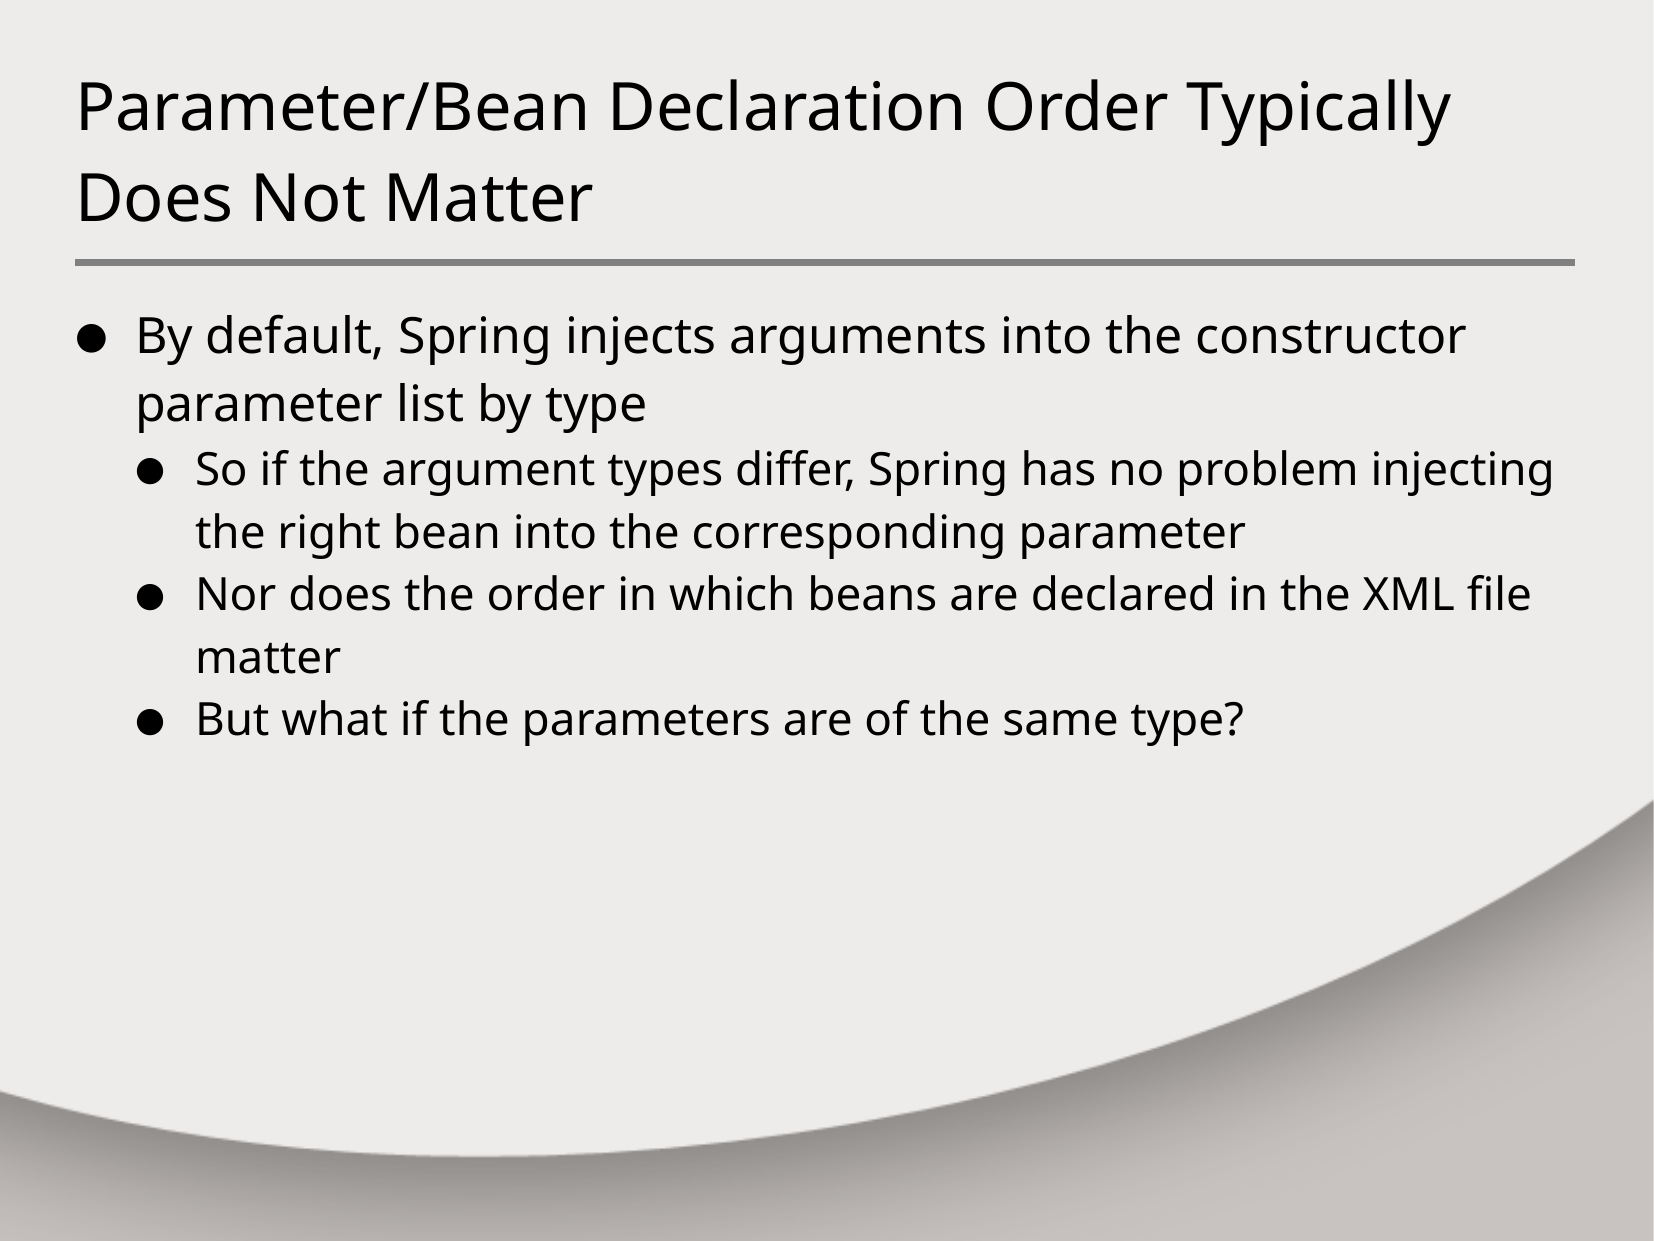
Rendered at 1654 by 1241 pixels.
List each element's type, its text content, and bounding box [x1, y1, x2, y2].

list By default, Spring injects arguments into the constructor parameter list by type So if the argument types differ, Spring has no problem injecting the right bean into the corresponding parameter Nor does the order in which beans are declared in the XML file matter But what if the parameters are of the same type? [75, 300, 1576, 1163]
title Parameter/Bean Declaration Order Typically Does Not Matter [75, 75, 1576, 226]
picture [0, 0, 1654, 1241]
